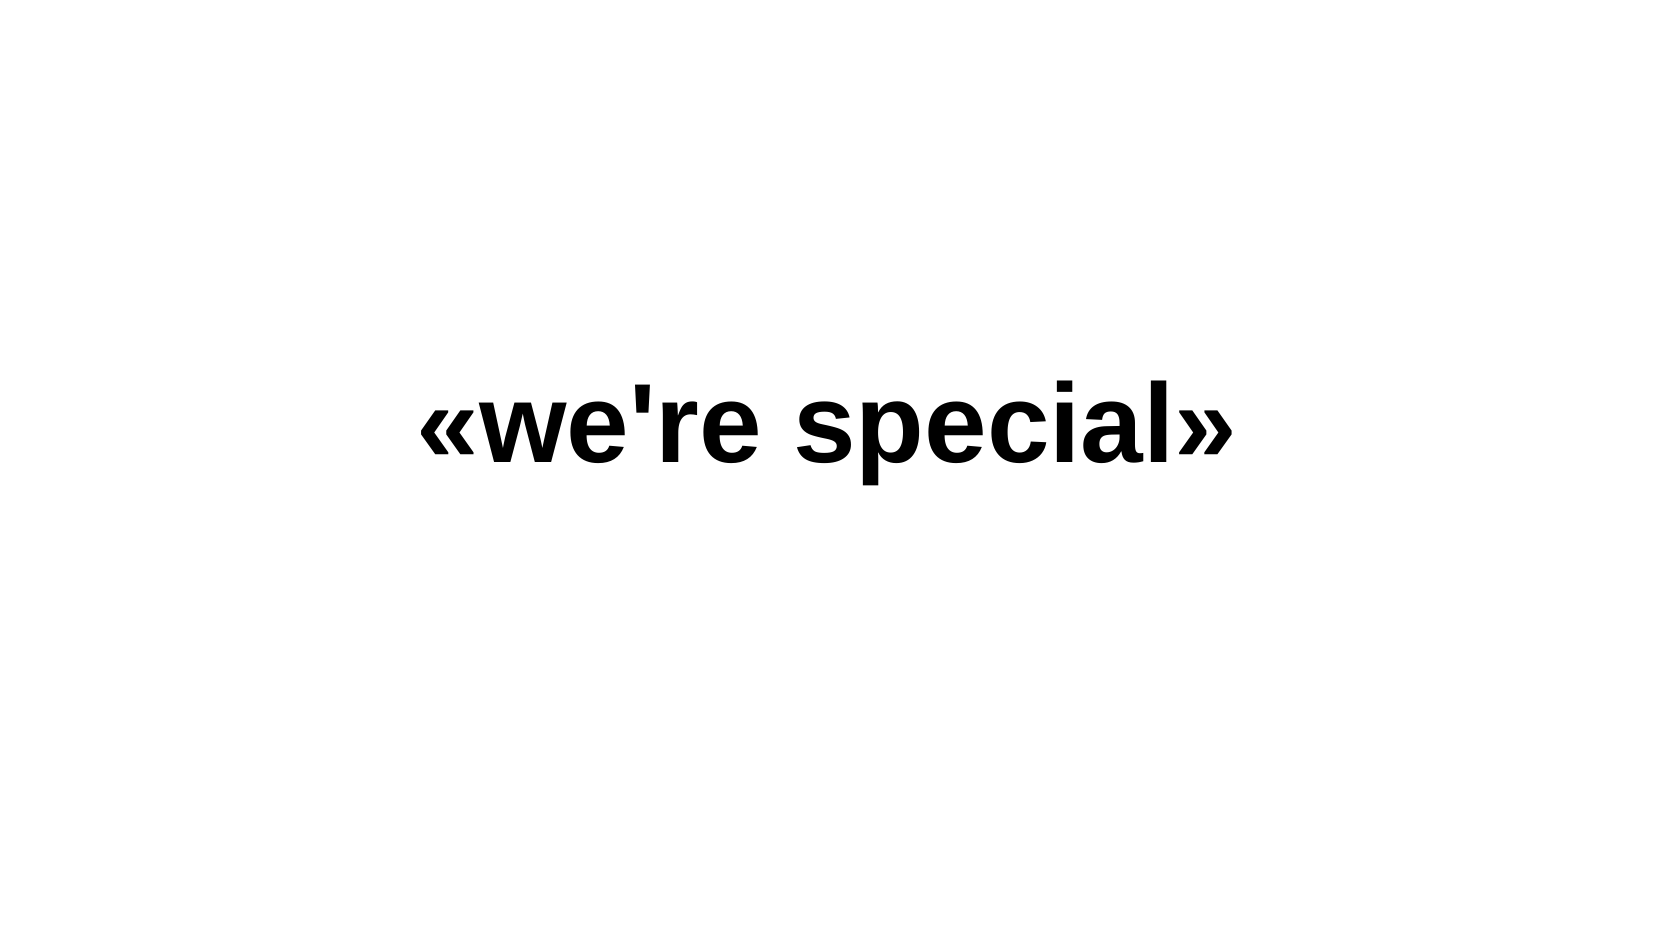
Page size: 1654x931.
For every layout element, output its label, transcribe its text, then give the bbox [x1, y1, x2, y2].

title «we're special» [82, 345, 1571, 501]
